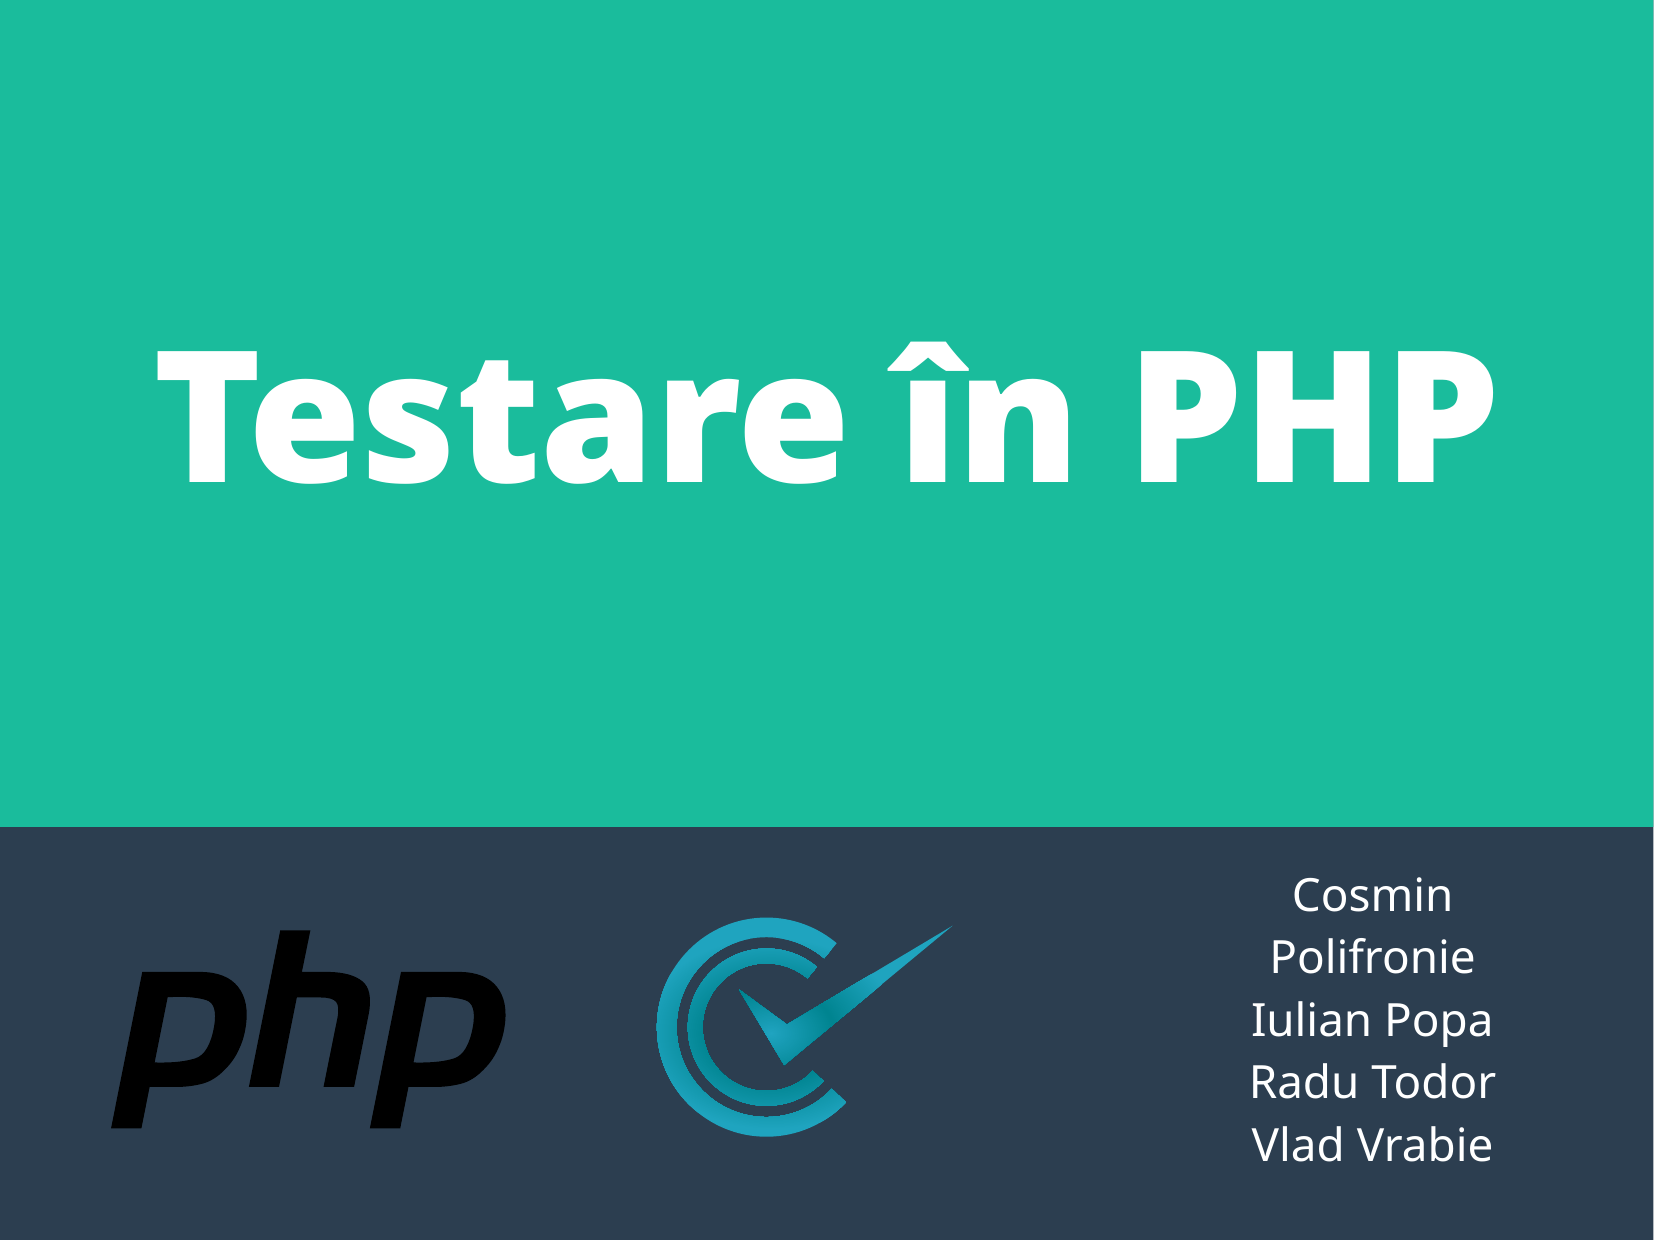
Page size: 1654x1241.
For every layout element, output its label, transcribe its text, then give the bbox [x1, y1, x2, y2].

picture [656, 917, 953, 1138]
picture [108, 924, 526, 1135]
subtitle Cosmin Polifronie Iulian Popa Radu Todor Vlad Vrabie [1197, 856, 1548, 1182]
title Testare în PHP [59, 176, 1595, 522]
